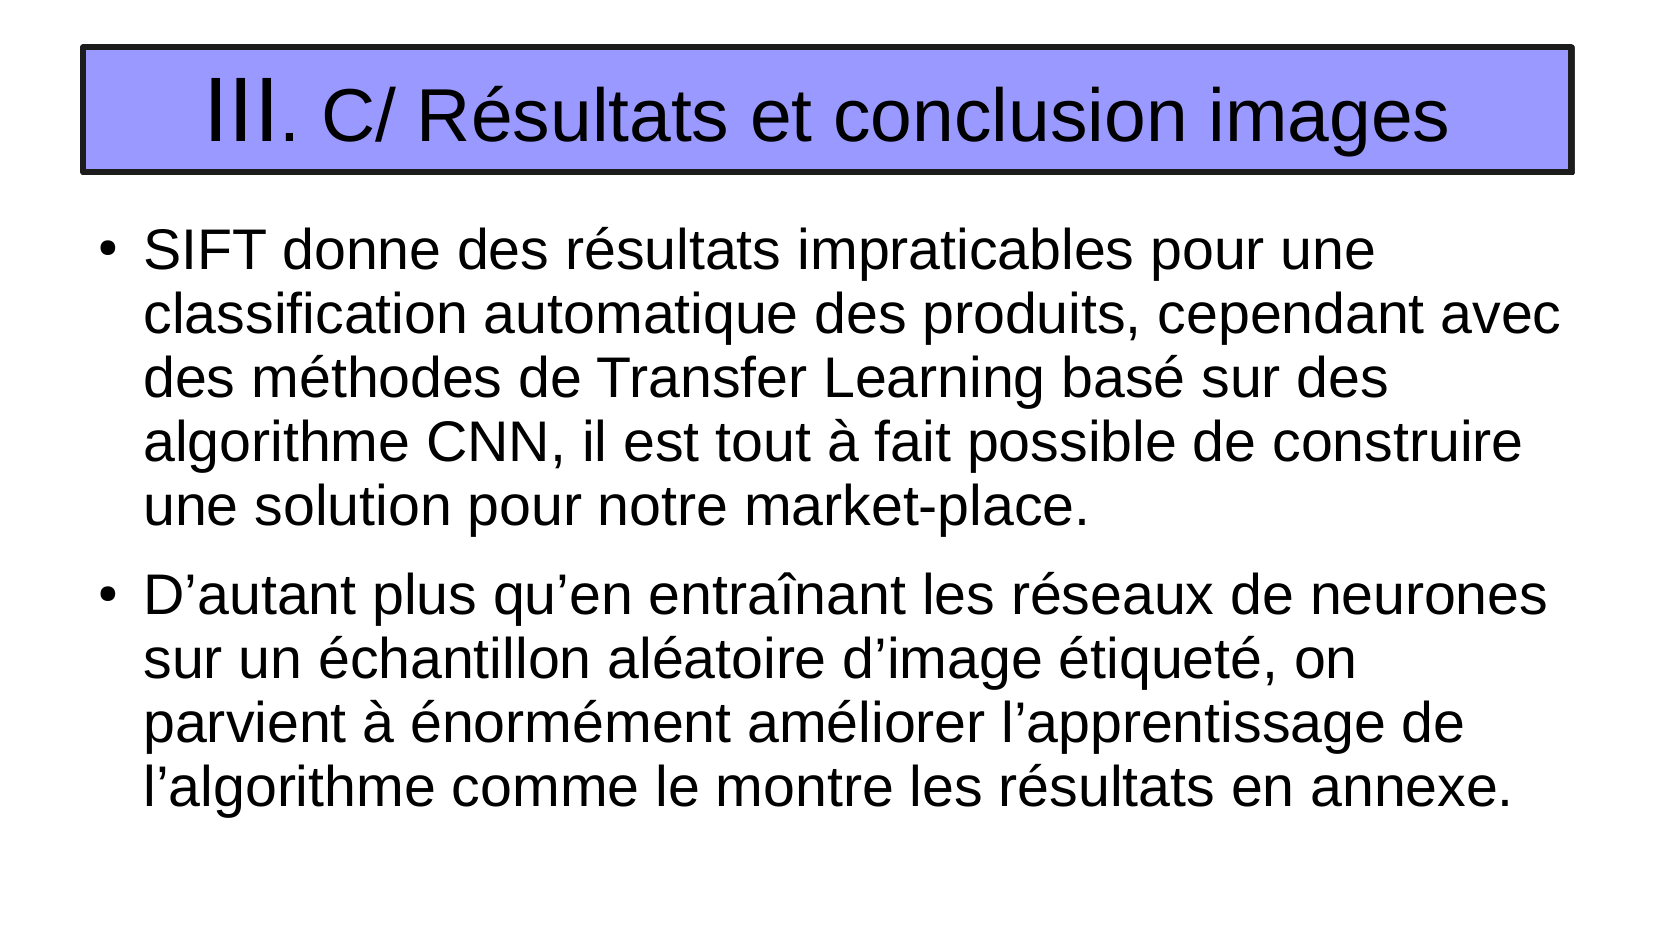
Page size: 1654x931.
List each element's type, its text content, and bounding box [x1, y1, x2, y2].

title III. C/ Résultats et conclusion images [83, 47, 1572, 172]
list SIFT donne des résultats impraticables pour une classification automatique des produits, cependant avec des méthodes de Transfer Learning basé sur des algorithme CNN, il est tout à fait possible de construire une solution pour notre market-place. D’autant plus qu’en entraînant les réseaux de neurones sur un échantillon aléatoire d’image étiqueté, on parvient à énormément améliorer l’apprentissage de l’algorithme comme le montre les résultats en annexe. [82, 217, 1571, 863]
